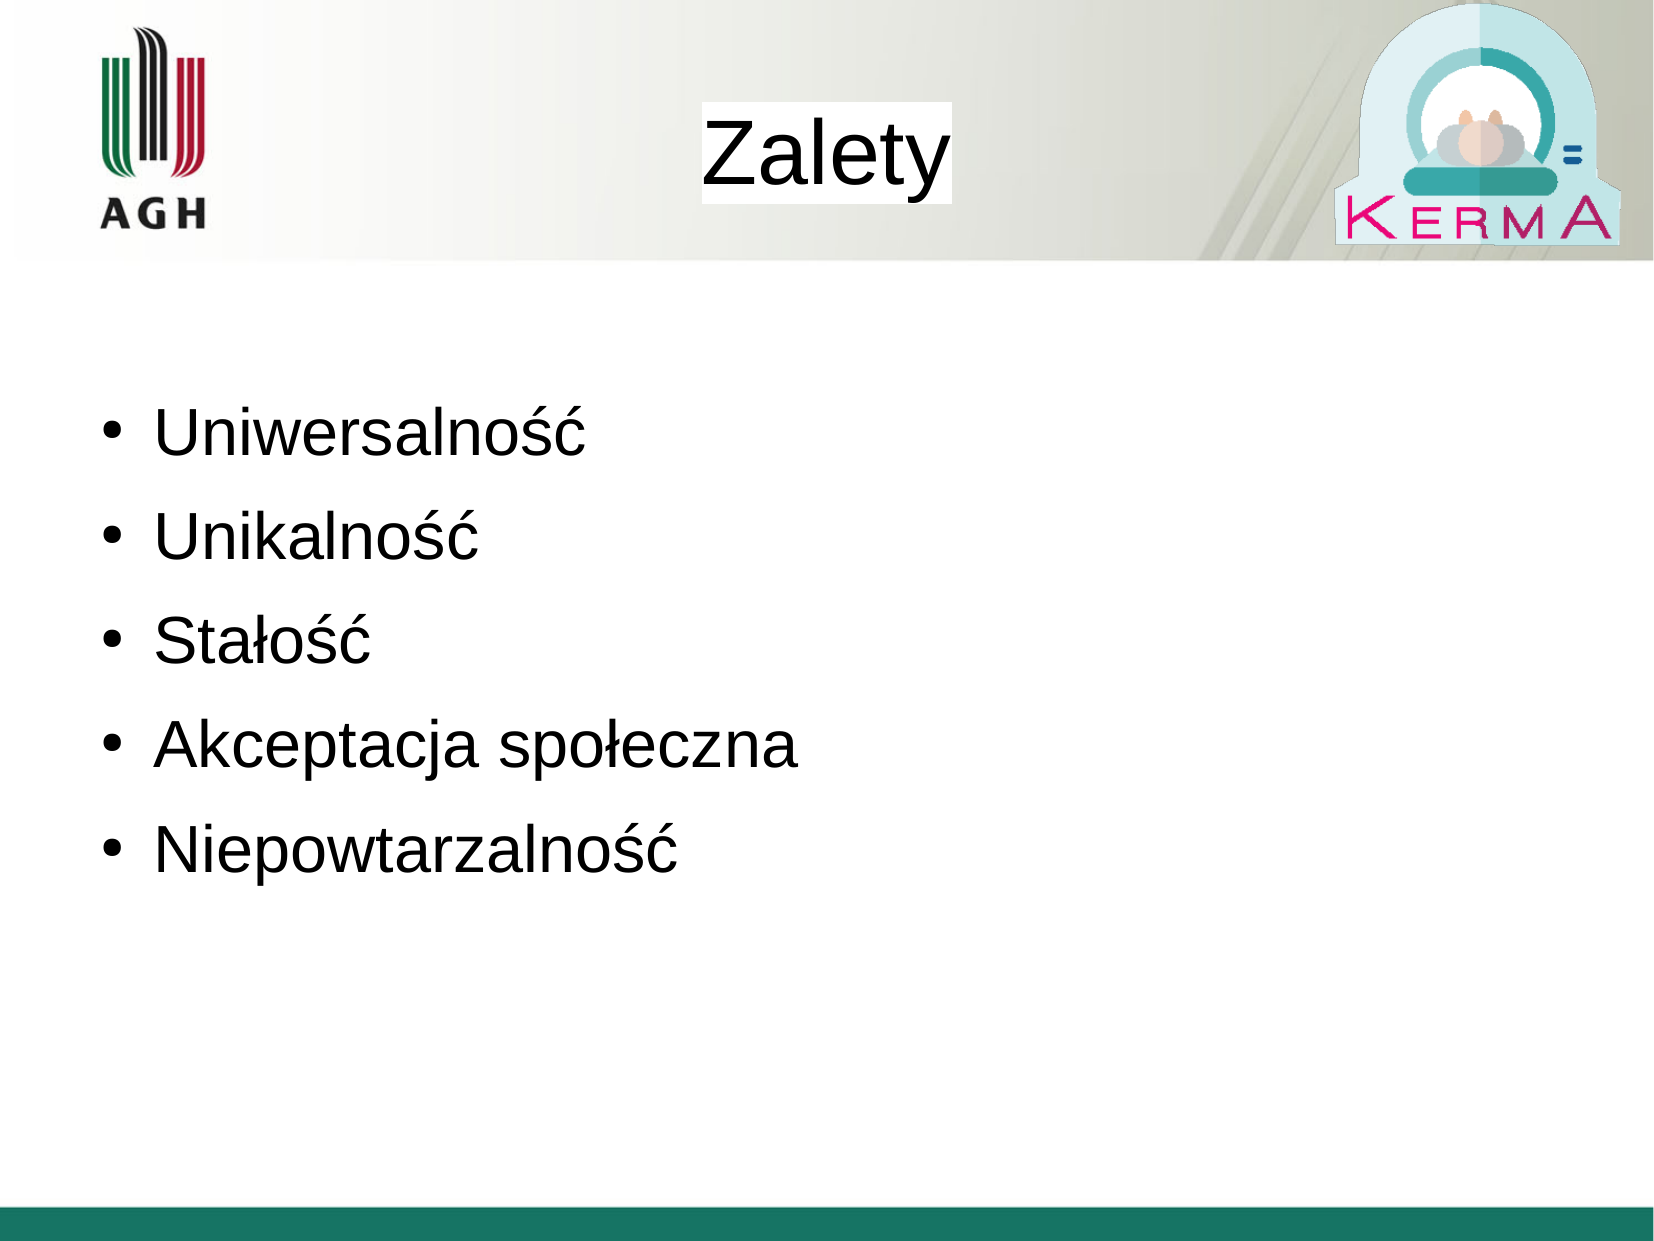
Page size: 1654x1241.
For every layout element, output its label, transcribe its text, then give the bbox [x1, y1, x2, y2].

list Uniwersalność Unikalność Stałość Akceptacja społeczna Niepowtarzalność [82, 290, 1571, 1010]
title Zalety [82, 49, 1305, 257]
picture [0, 0, 1654, 1241]
